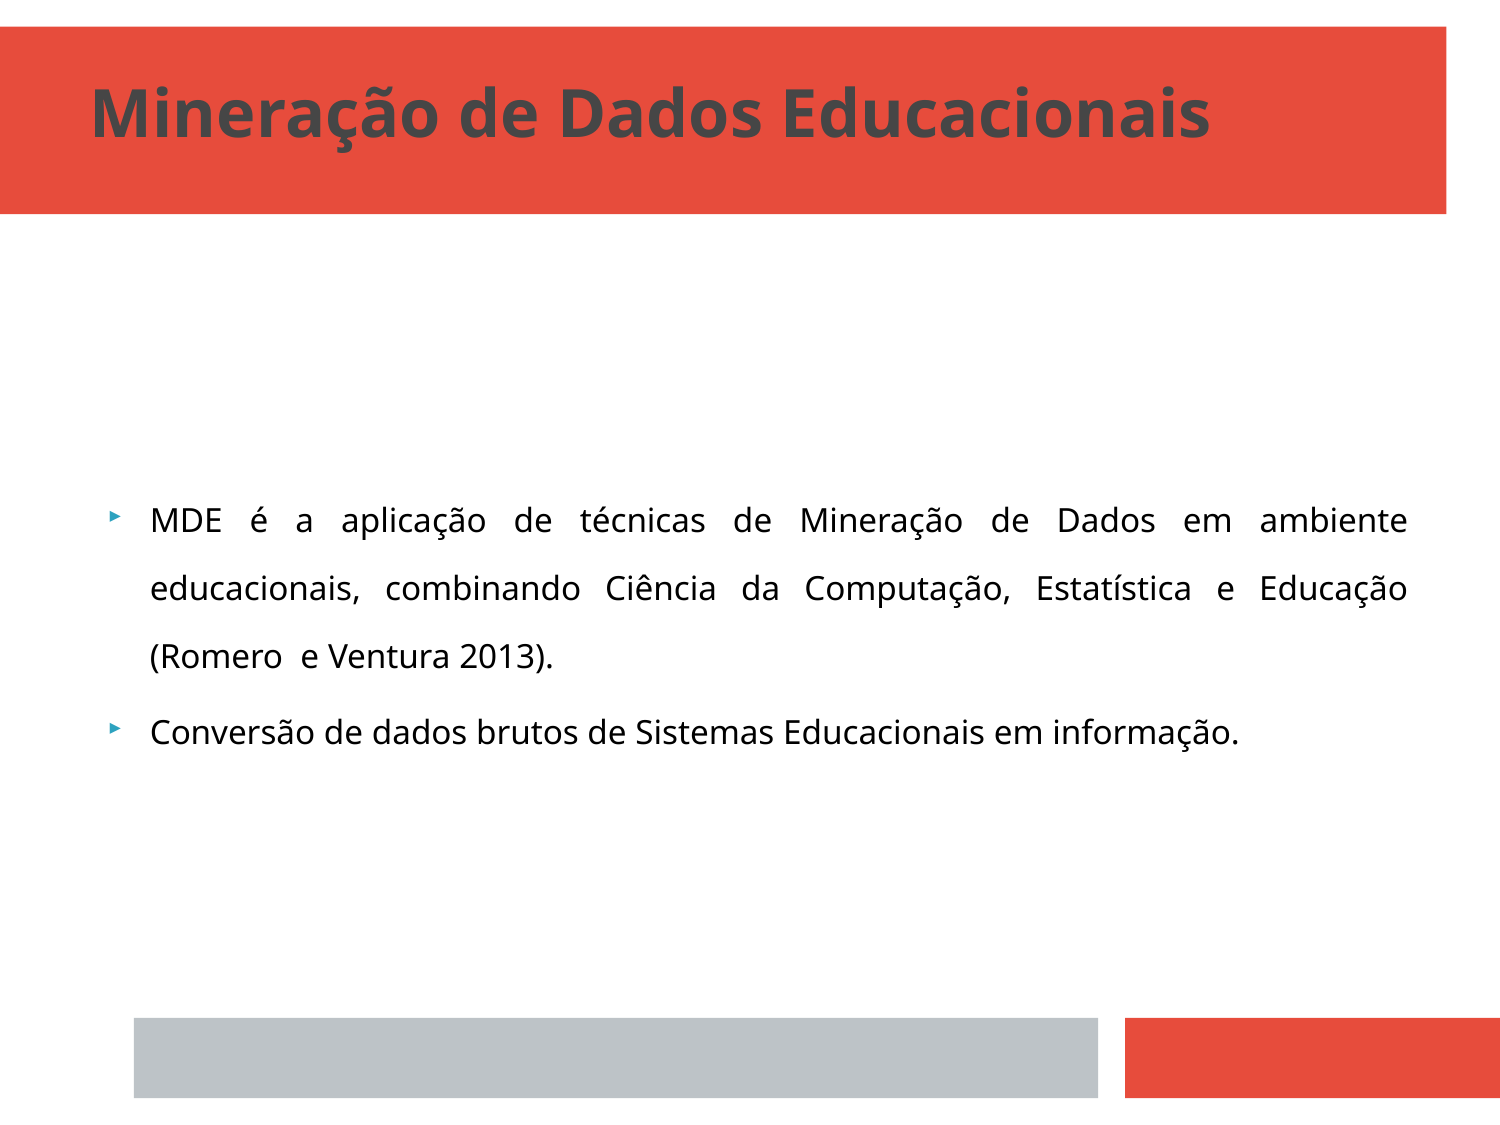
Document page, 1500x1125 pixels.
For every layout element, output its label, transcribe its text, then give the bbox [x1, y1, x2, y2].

list MDE é a aplicação de técnicas de Mineração de Dados em ambiente educacionais, combinando Ciência da Computação, Estatística e Educação (Romero e Ventura 2013). Conversão de dados brutos de Sistemas Educacionais em informação. [75, 247, 1425, 986]
title Mineração de Dados Educacionais [75, 45, 1425, 247]
